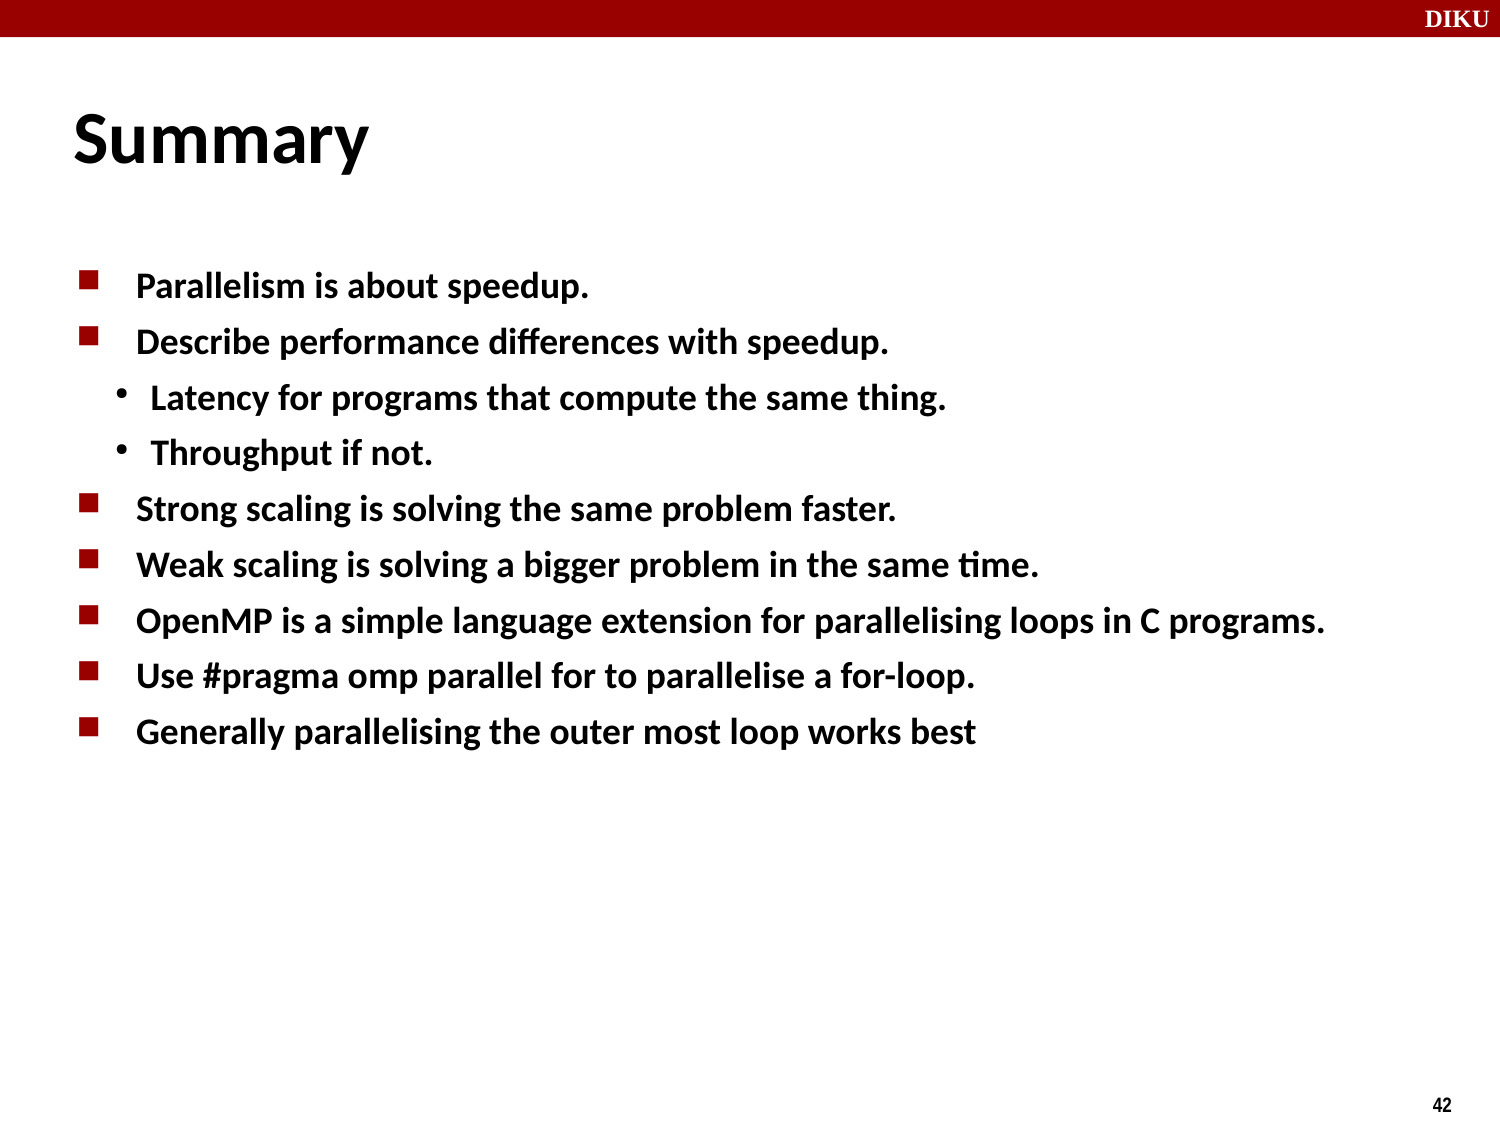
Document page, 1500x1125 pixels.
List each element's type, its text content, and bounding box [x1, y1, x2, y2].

text_box Parallelism is about speedup. Describe performance differences with speedup. Latency for programs that compute the same thing. Throughput if not. Strong scaling is solving the same problem faster. Weak scaling is solving a bigger problem in the same time. OpenMP is a simple language extension for parallelising loops in C programs. Use #pragma omp parallel for to parallelise a for-loop. Generally parallelising the outer most loop works best [65, 253, 1361, 448]
text_box Summary [58, 71, 1304, 197]
